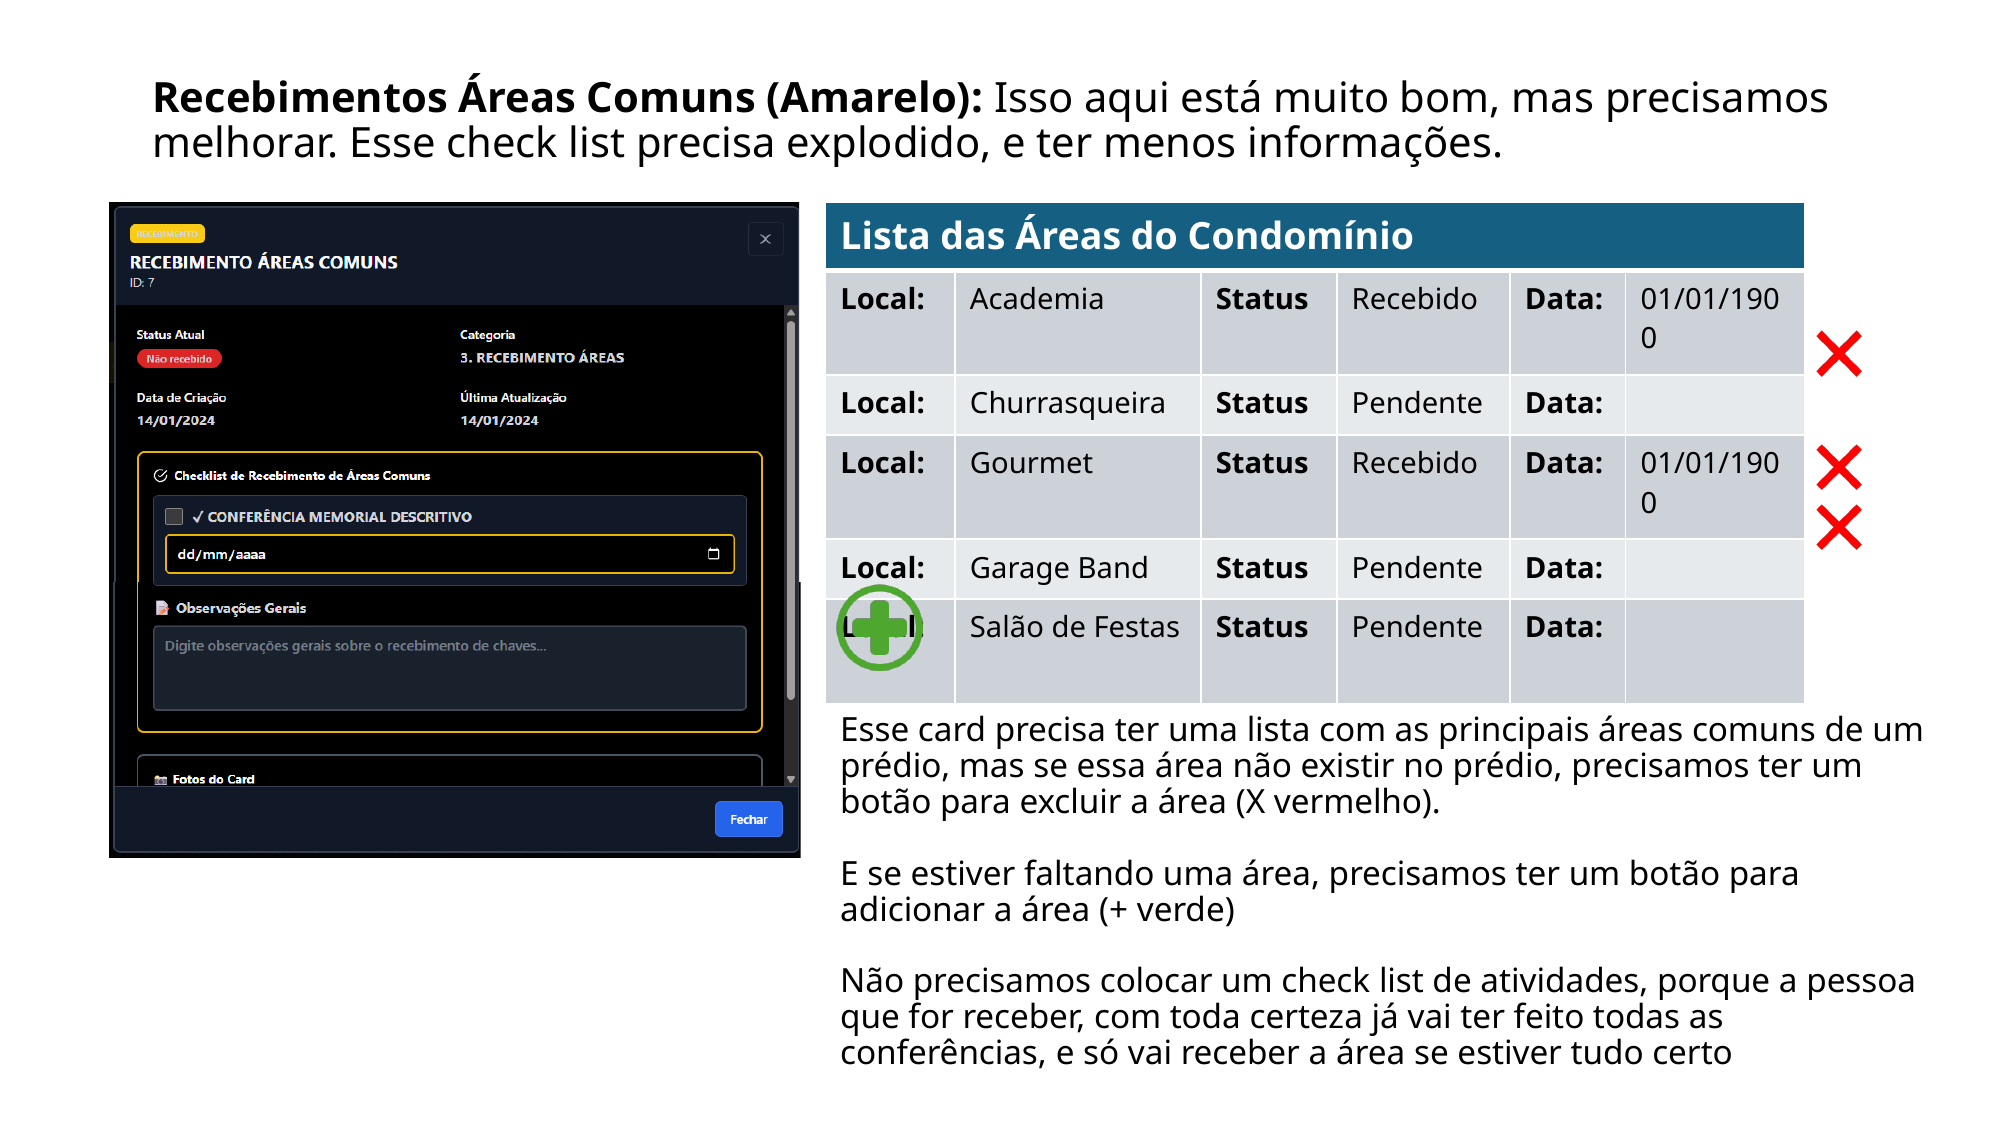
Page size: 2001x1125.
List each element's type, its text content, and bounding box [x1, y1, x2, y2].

table_cell Local: [826, 540, 954, 598]
table_cell Data: [1511, 540, 1625, 598]
table_cell Pendente [1338, 376, 1509, 434]
table_cell Status [1202, 273, 1336, 374]
table_cell Status [1202, 600, 1336, 703]
table_cell [1626, 376, 1804, 434]
table_cell Data: [1511, 273, 1625, 374]
table_cell Status [1202, 540, 1336, 598]
table_cell Recebido [1338, 273, 1509, 374]
table_cell Status [1202, 376, 1336, 434]
table_cell Academia [956, 273, 1200, 374]
table_cell Data: [1511, 436, 1625, 538]
table_cell Local: [826, 273, 954, 374]
table_cell [1626, 600, 1804, 703]
table_cell Status [1202, 436, 1336, 538]
table_cell 01/01/1900 [1626, 436, 1804, 538]
picture [1808, 436, 1870, 558]
table_cell Pendente [1338, 600, 1509, 703]
table_header Lista das Áreas do Condomínio [826, 203, 1804, 268]
table_cell Gourmet [956, 436, 1200, 538]
table_cell [1626, 540, 1804, 598]
table_cell Recebido [1338, 436, 1509, 538]
title Recebimentos Áreas Comuns (Amarelo): Isso aqui está muito bom, mas precisamos melhorar. Esse check list precisa explodido, e ter menos informações. [137, 49, 1863, 194]
picture [109, 202, 801, 858]
table_cell Salão de Festas [956, 600, 1200, 703]
picture [825, 573, 934, 682]
table_cell Data: [1511, 600, 1625, 703]
picture [1808, 322, 1870, 385]
table_cell 01/01/1900 [1626, 273, 1804, 374]
table_cell Pendente [1338, 540, 1509, 598]
text_box Esse card precisa ter uma lista com as principais áreas comuns de um prédio, mas se essa área não existir no prédio, precisamos ter um botão para excluir a área (X vermelho). E se estiver faltando uma área, precisamos ter um botão para adicionar a área (+ verde) Não precisamos colocar um check list de atividades, porque a pessoa que for receber, com toda certeza já vai ter feito todas as conferências, e só vai receber a área se estiver tudo certo [825, 709, 1947, 1076]
table_cell Churrasqueira [956, 376, 1200, 434]
table_cell Local: [826, 436, 954, 538]
table_cell Garage Band [956, 540, 1200, 598]
table_cell Data: [1511, 376, 1625, 434]
table_cell Local: [826, 600, 954, 703]
table_cell Local: [826, 376, 954, 434]
